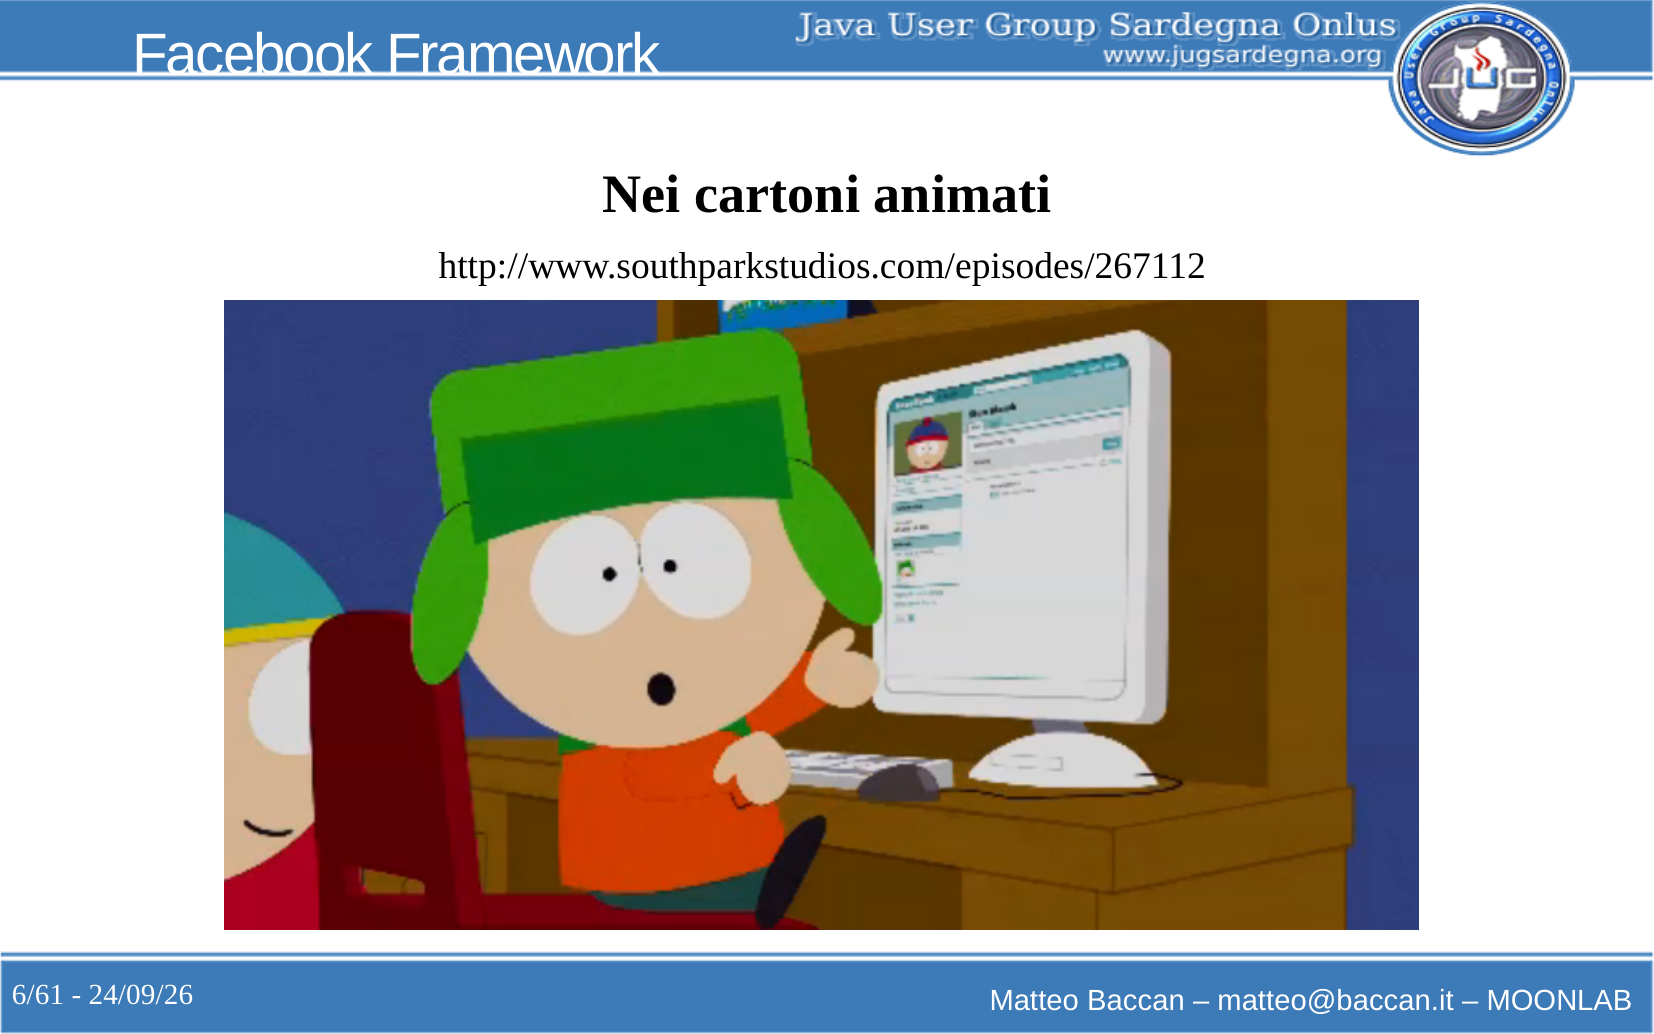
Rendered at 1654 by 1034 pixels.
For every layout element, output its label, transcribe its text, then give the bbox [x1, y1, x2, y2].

title Facebook Framework [132, 5, 1609, 103]
picture [0, 0, 1654, 1034]
text_box Nei cartoni animati http://www.southparkstudios.com/episodes/267112 [6, 126, 1649, 273]
